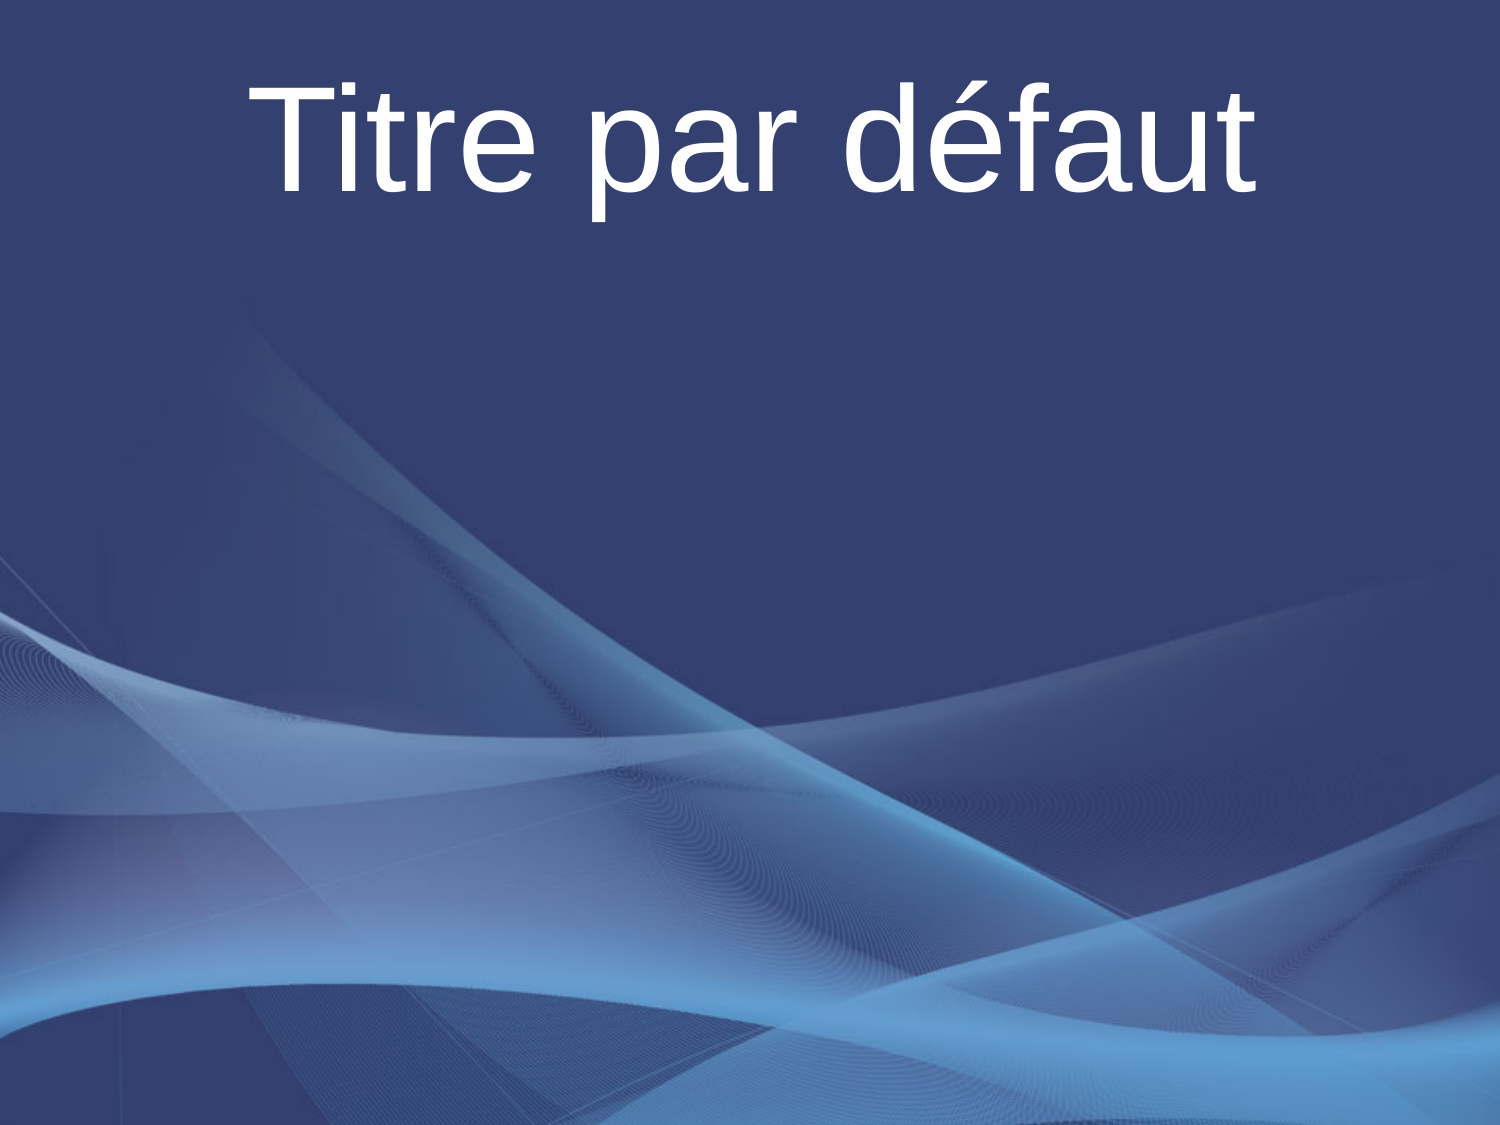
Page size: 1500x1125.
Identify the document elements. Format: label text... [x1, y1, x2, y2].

picture [0, 0, 1500, 1125]
title Titre par défaut [59, 19, 1447, 261]
